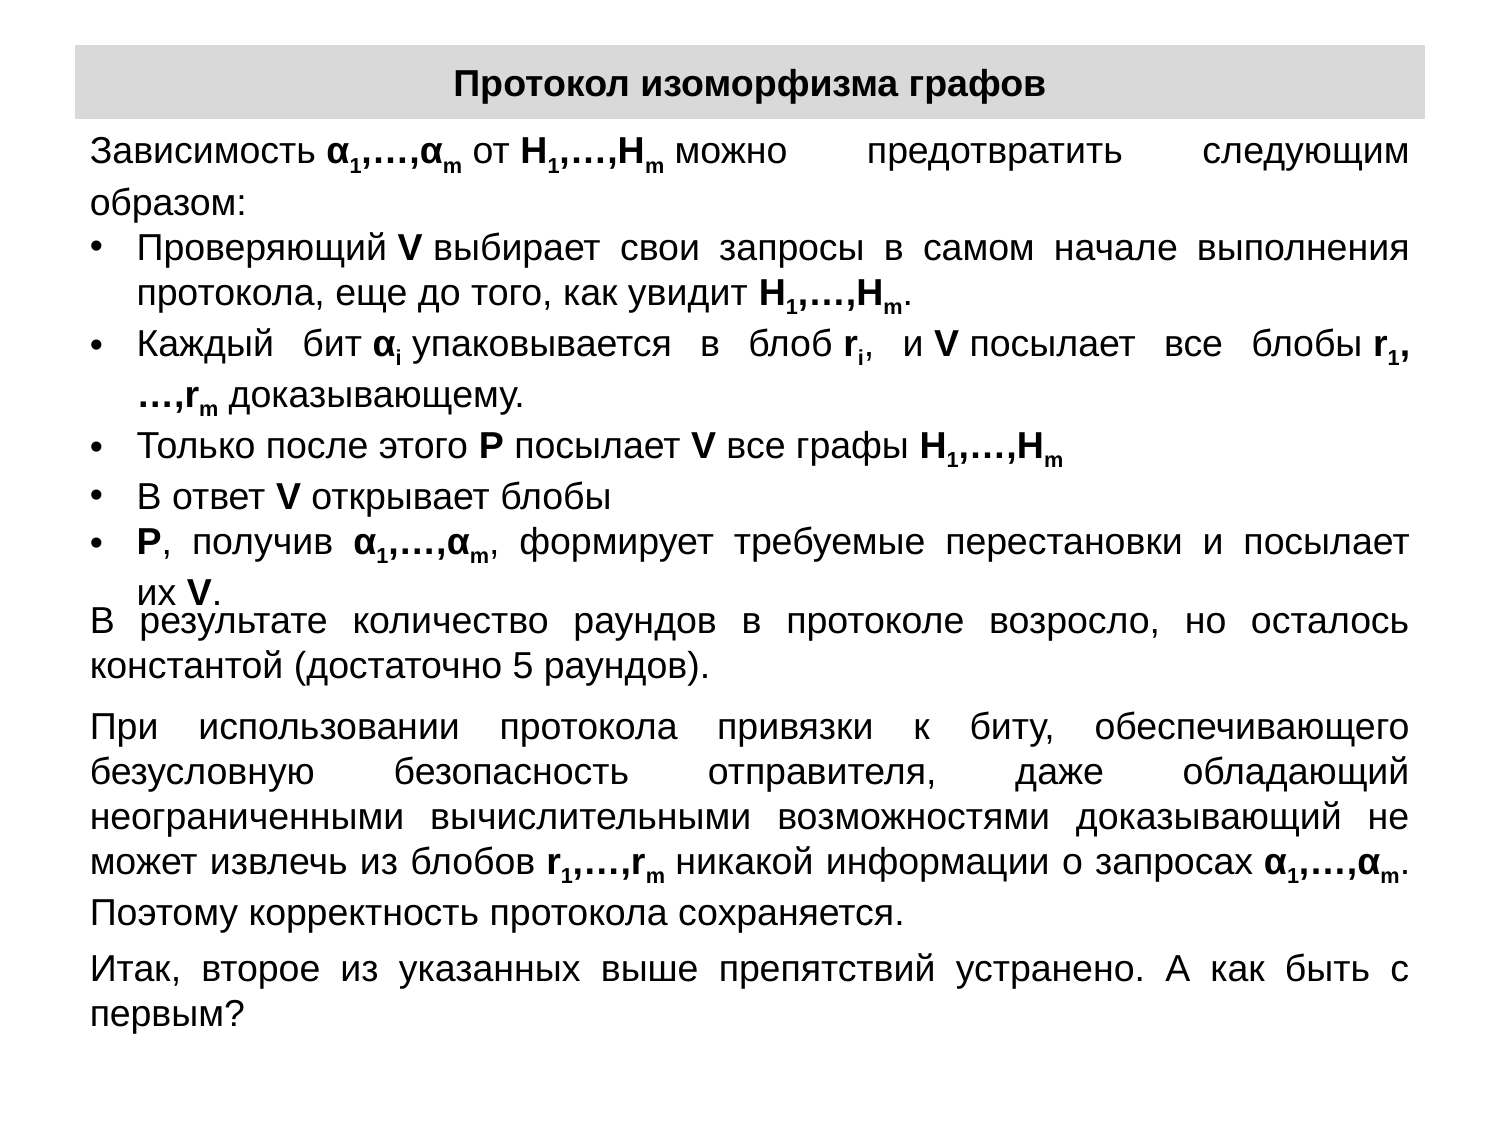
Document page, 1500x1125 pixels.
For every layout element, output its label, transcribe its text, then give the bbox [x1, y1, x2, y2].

text_box Зависимость α1,…,αm от H1,…,Hm можно предотвратить следующим образом: Проверяющий V выбирает свои запросы в самом начале выполнения протокола, еще до того, как увидит H1,…,Hm. Каждый бит αi упаковывается в блоб ri, и V посылает все блобы r1,…,rm доказывающему. Только после этого P посылает V все графы H1,…,Hm В ответ V открывает блобы P, получив α1,…,αm, формирует требуемые перестановки и посылает их V. [75, 119, 1425, 588]
text_box Протокол изоморфизма графов [75, 45, 1425, 119]
text_box В результате количество раундов в протоколе возросло, но осталось константой (достаточно 5 раундов). [75, 588, 1425, 694]
text_box Итак, второе из указанных выше препятствий устранено. А как быть с первым? [75, 936, 1425, 1042]
text_box При использовании протокола привязки к биту, обеспечивающего безусловную безопасность отправителя, даже обладающий неограниченными вычислительными возможностями доказывающий не может извлечь из блобов r1,…,rm никакой информации о запросах α1,…,αm. Поэтому корректность протокола сохраняется. [75, 694, 1425, 936]
